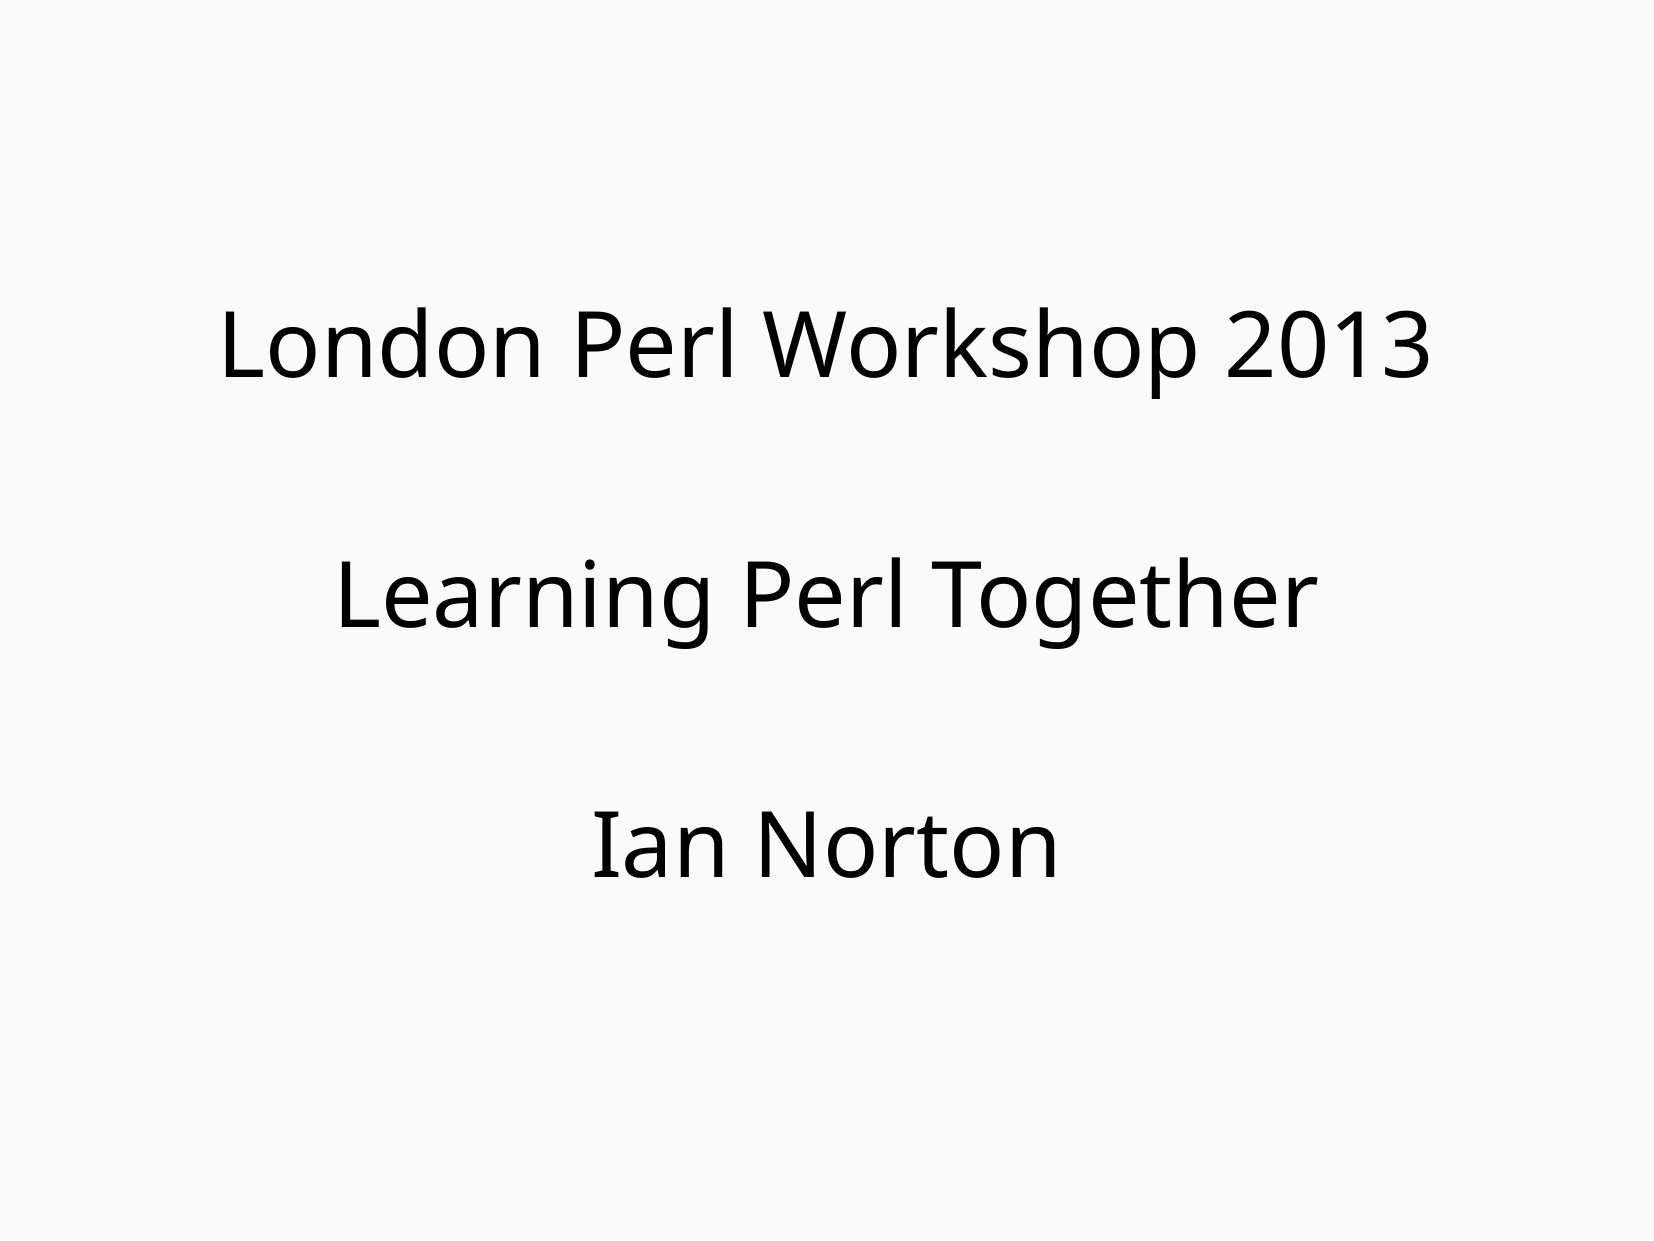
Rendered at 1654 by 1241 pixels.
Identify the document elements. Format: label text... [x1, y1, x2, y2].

subtitle London Perl Workshop 2013 Learning Perl Together Ian Norton [82, 49, 1571, 1010]
